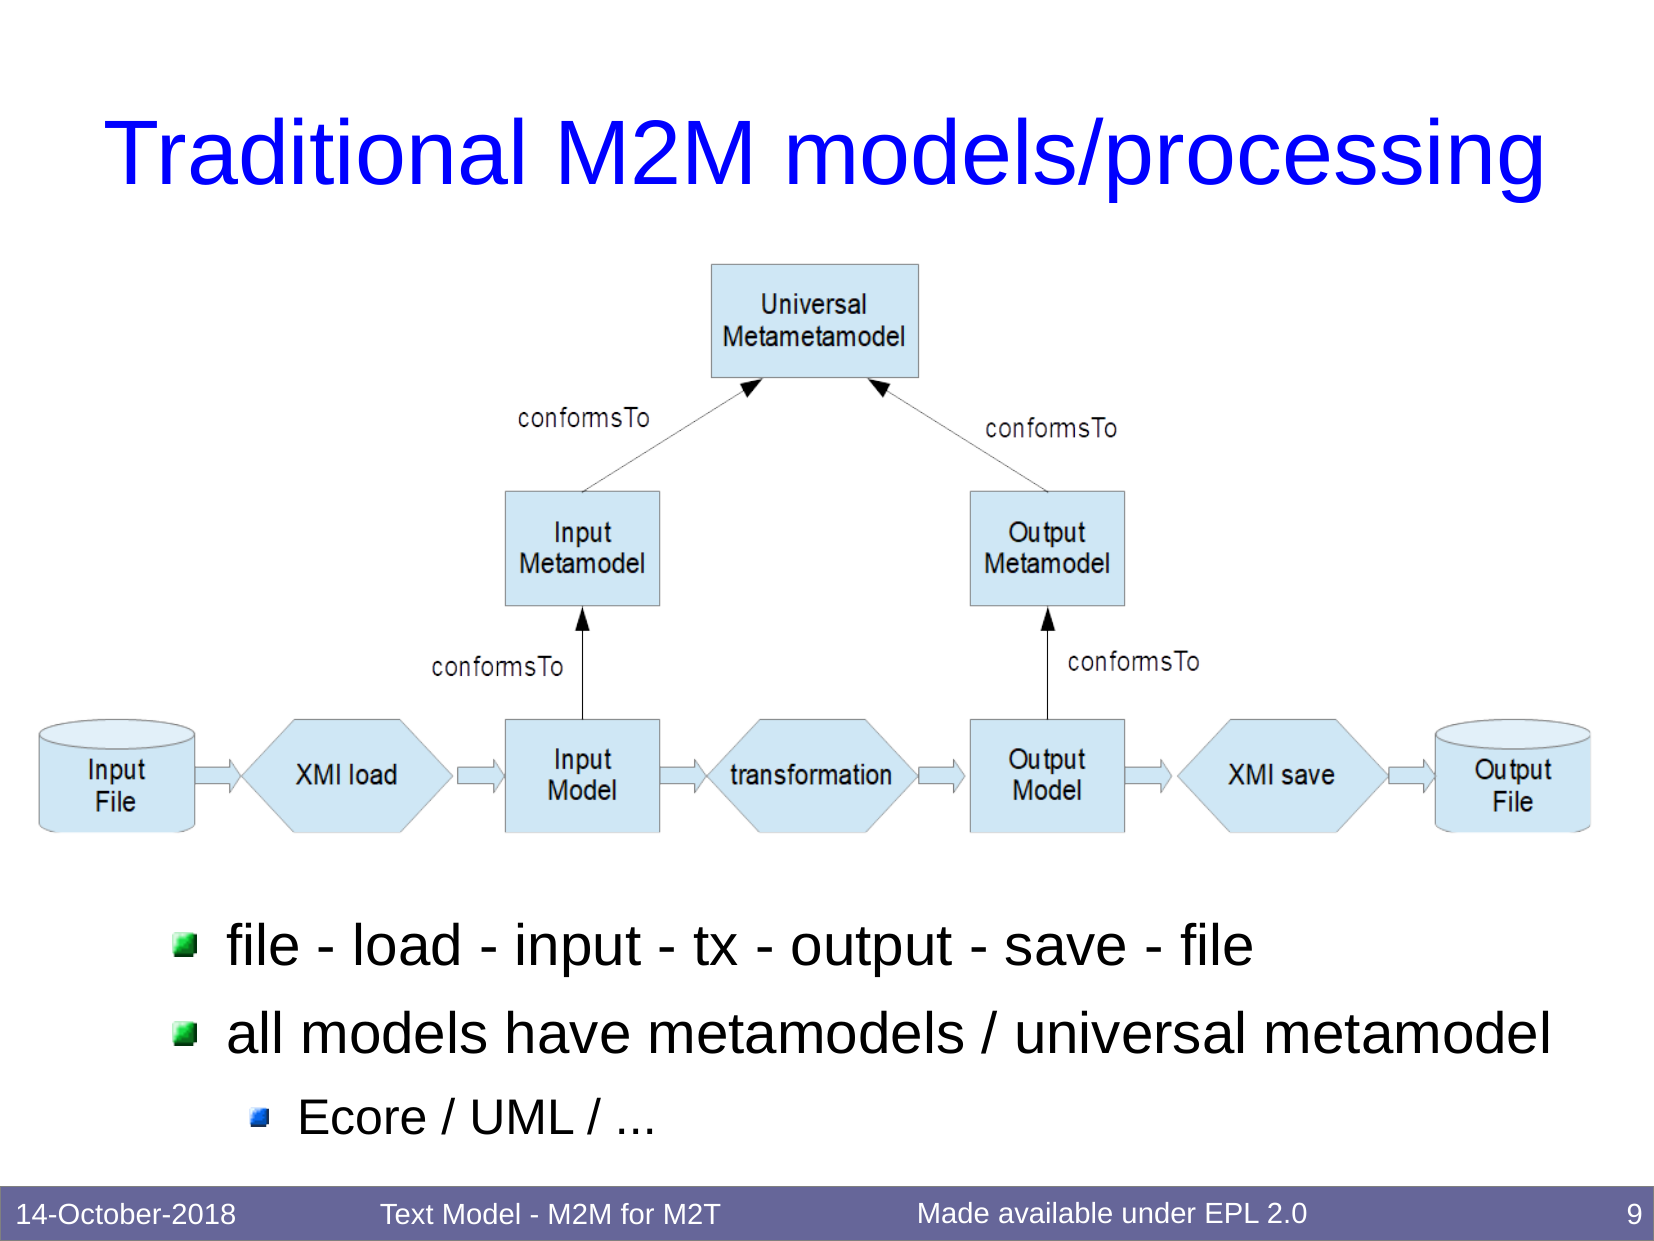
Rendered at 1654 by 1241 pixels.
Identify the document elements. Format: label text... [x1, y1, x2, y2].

list file - load - input - tx - output - save - file all models have metamodels / universal metamodel Ecore / UML / ... [84, 912, 1558, 1241]
title Traditional M2M models/processing [82, 49, 1571, 207]
picture [0, 207, 1642, 889]
